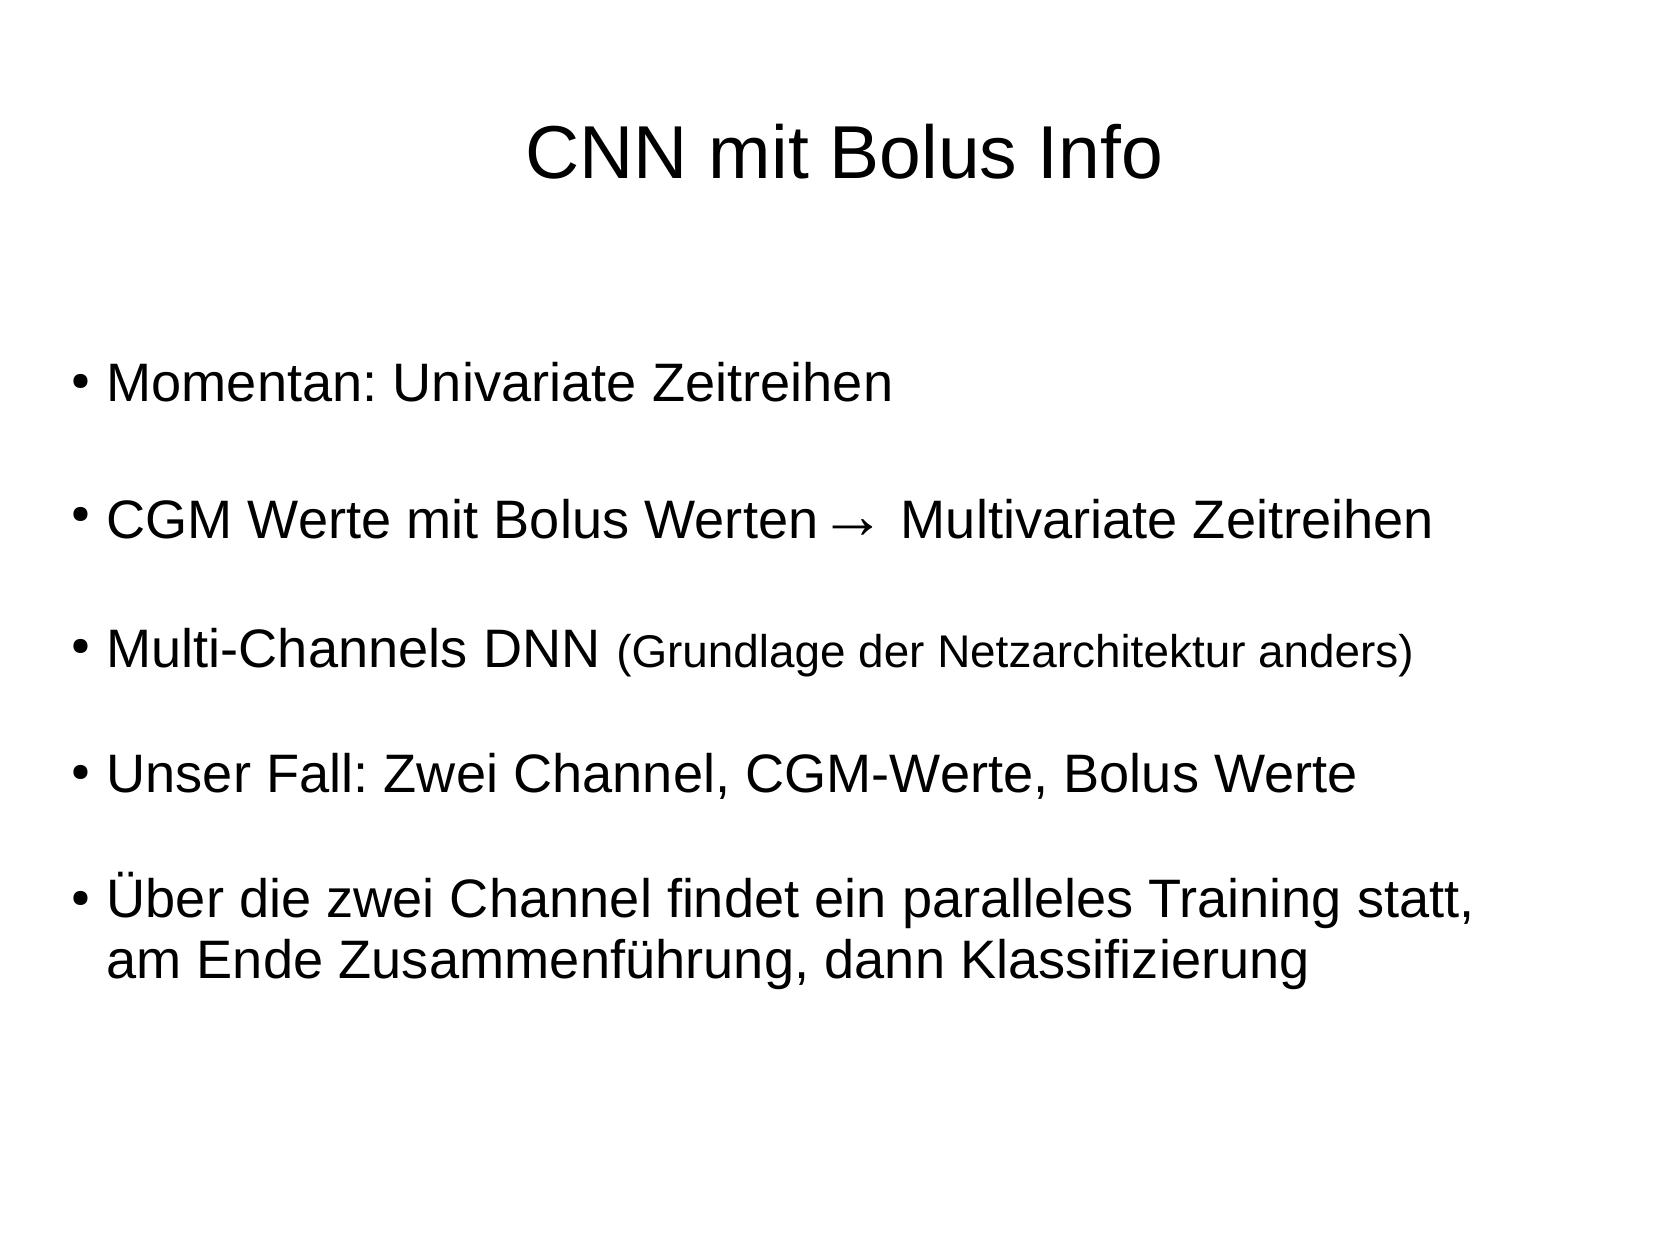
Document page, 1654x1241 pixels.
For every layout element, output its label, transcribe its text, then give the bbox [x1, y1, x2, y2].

title CNN mit Bolus Info [82, 49, 1571, 257]
subtitle Momentan: Univariate Zeitreihen CGM Werte mit Bolus Werten→ Multivariate Zeitreihen Multi-Channels DNN (Grundlage der Netzarchitektur anders) Unser Fall: Zwei Channel, CGM-Werte, Bolus Werte Über die zwei Channel findet ein paralleles Training statt, am Ende Zusammenführung, dann Klassifizierung [70, 227, 1560, 1195]
